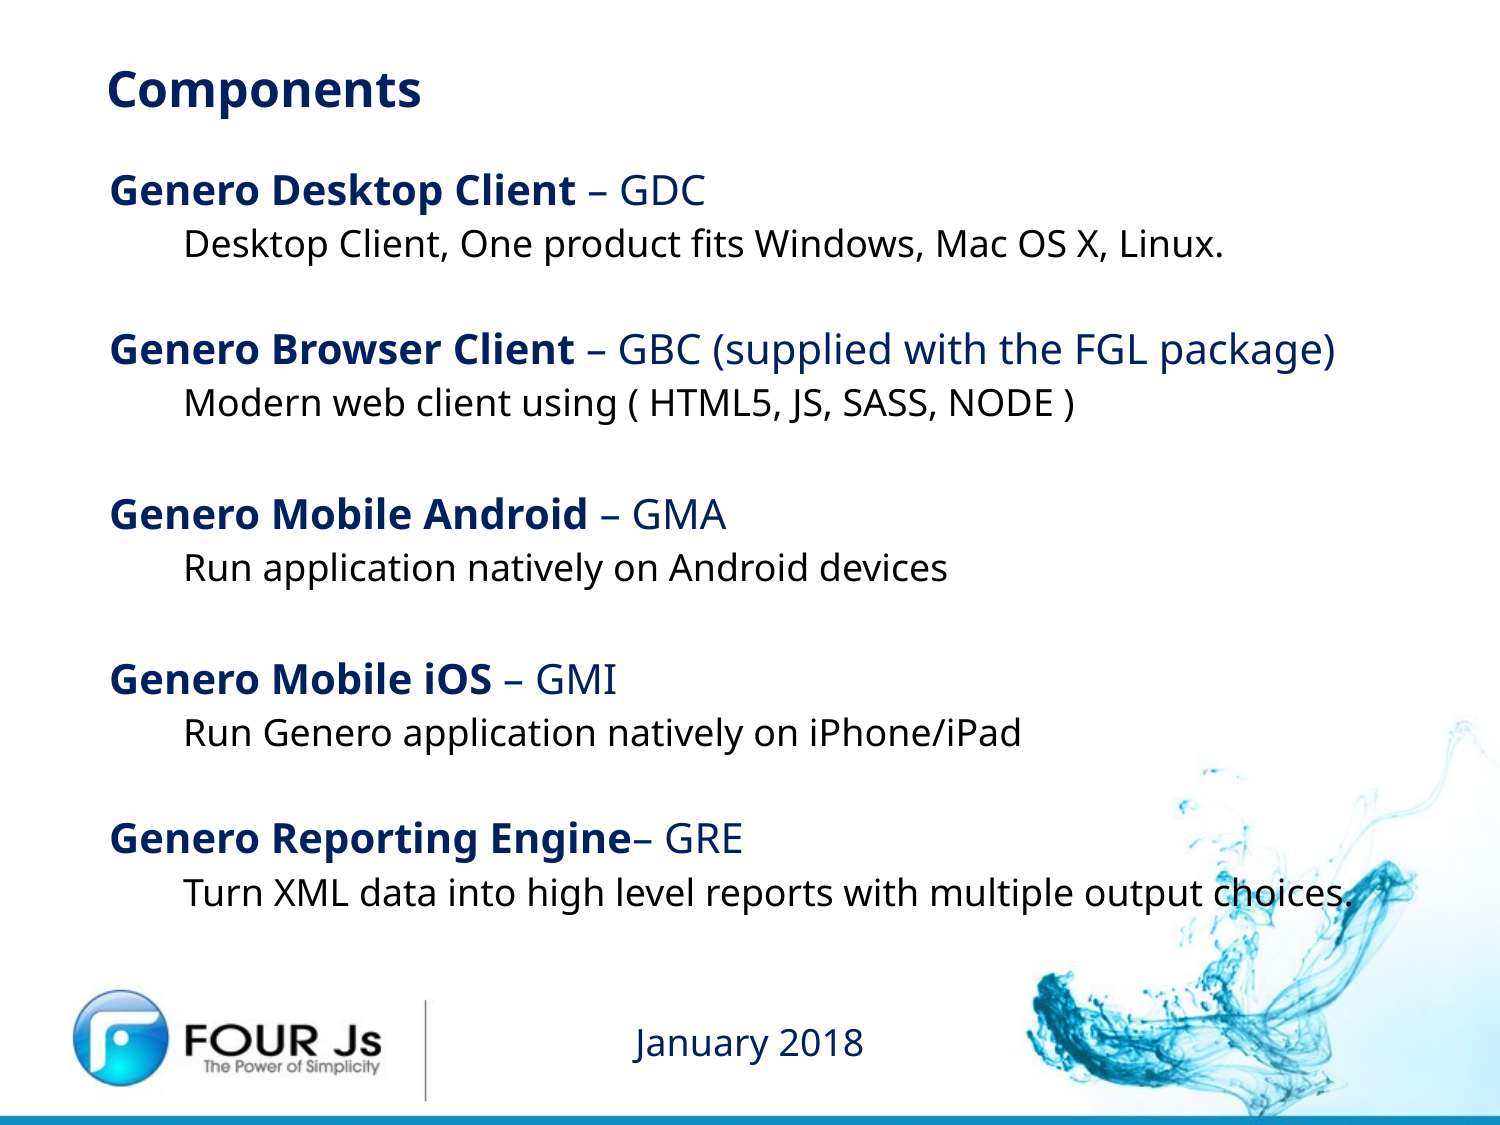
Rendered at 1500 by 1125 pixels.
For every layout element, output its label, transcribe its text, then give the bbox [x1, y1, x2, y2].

list January 2018 [519, 1011, 981, 1095]
picture [0, 0, 1500, 1122]
text_box Genero Desktop Client – GDC Desktop Client, One product fits Windows, Mac OS X, Linux. Genero Browser Client – GBC (supplied with the FGL package) Modern web client using ( HTML5, JS, SASS, NODE ) Genero Mobile Android – GMA Run application natively on Android devices Genero Mobile iOS – GMI Run Genero application natively on iPhone/iPad Genero Reporting Engine– GRE Turn XML data into high level reports with multiple output choices. [94, 153, 1441, 952]
title Components [106, 35, 1388, 142]
